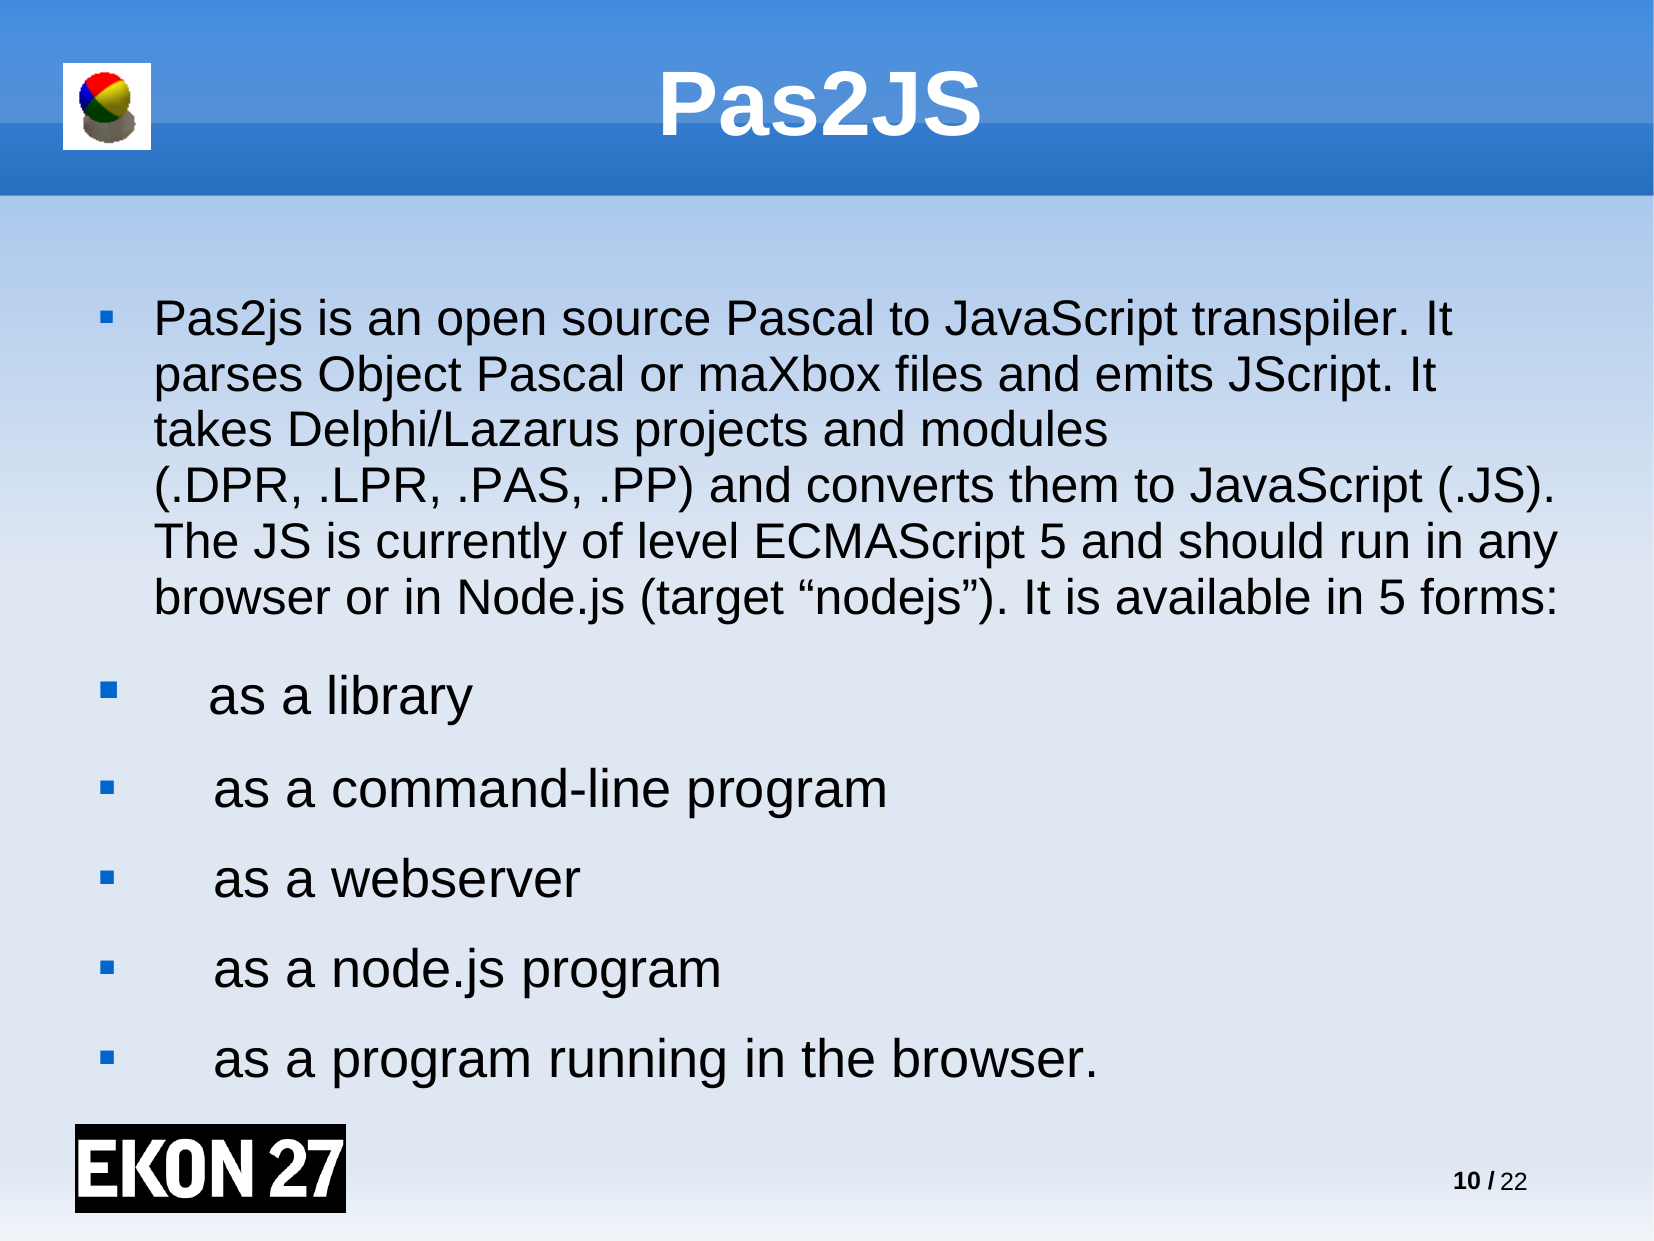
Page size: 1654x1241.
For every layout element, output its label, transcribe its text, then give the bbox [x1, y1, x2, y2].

list Pas2js is an open source Pascal to JavaScript transpiler. It parses Object Pascal or maXbox files and emits JScript. It takes Delphi/Lazarus projects and modules (.DPR, .LPR, .PAS, .PP) and converts them to JavaScript (.JS). The JS is currently of level ECMAScript 5 and should run in any browser or in Node.js (target “nodejs”). It is available in 5 forms: as a library as a command-line program as a webserver as a node.js program as a program running in the browser. [82, 290, 1571, 1109]
title Pas2JS [76, 0, 1565, 208]
picture [0, 0, 1654, 1241]
